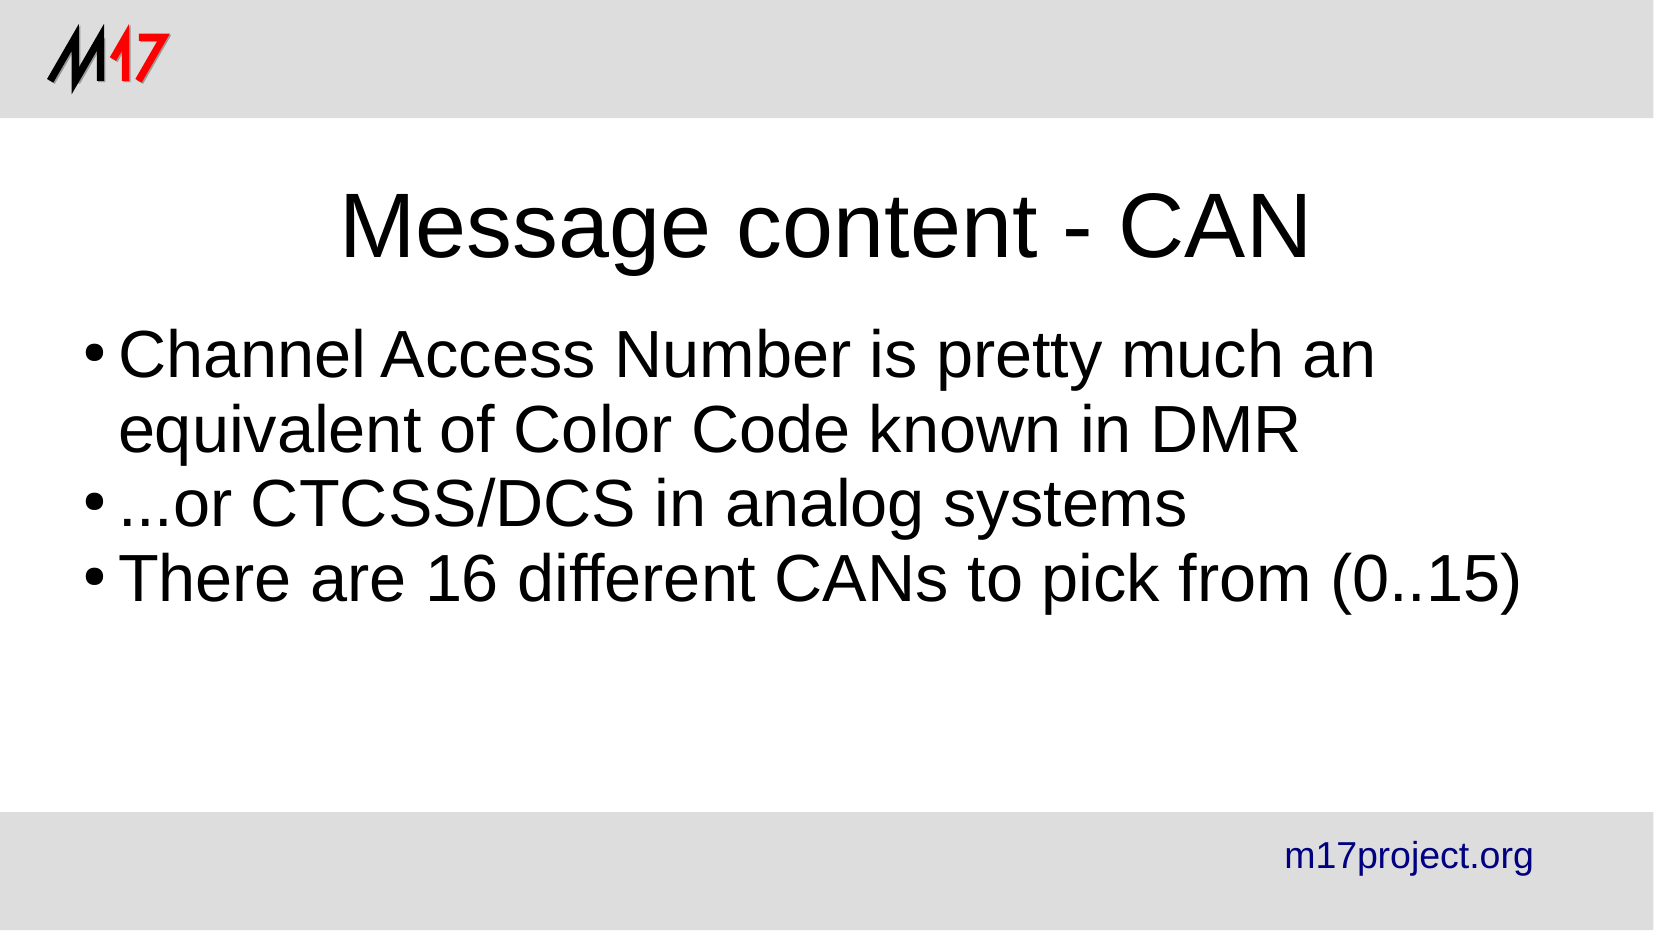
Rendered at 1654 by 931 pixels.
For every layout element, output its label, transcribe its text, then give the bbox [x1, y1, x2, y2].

text_box m17project.org [1269, 826, 1654, 897]
picture [39, 16, 178, 102]
subtitle Channel Access Number is pretty much an equivalent of Color Code known in DMR ...or CTCSS/DCS in analog systems There are 16 different CANs to pick from (0..15) [82, 316, 1571, 812]
text_box [0, 0, 1654, 119]
title Message content - CAN [82, 147, 1571, 303]
text_box [0, 812, 1654, 931]
